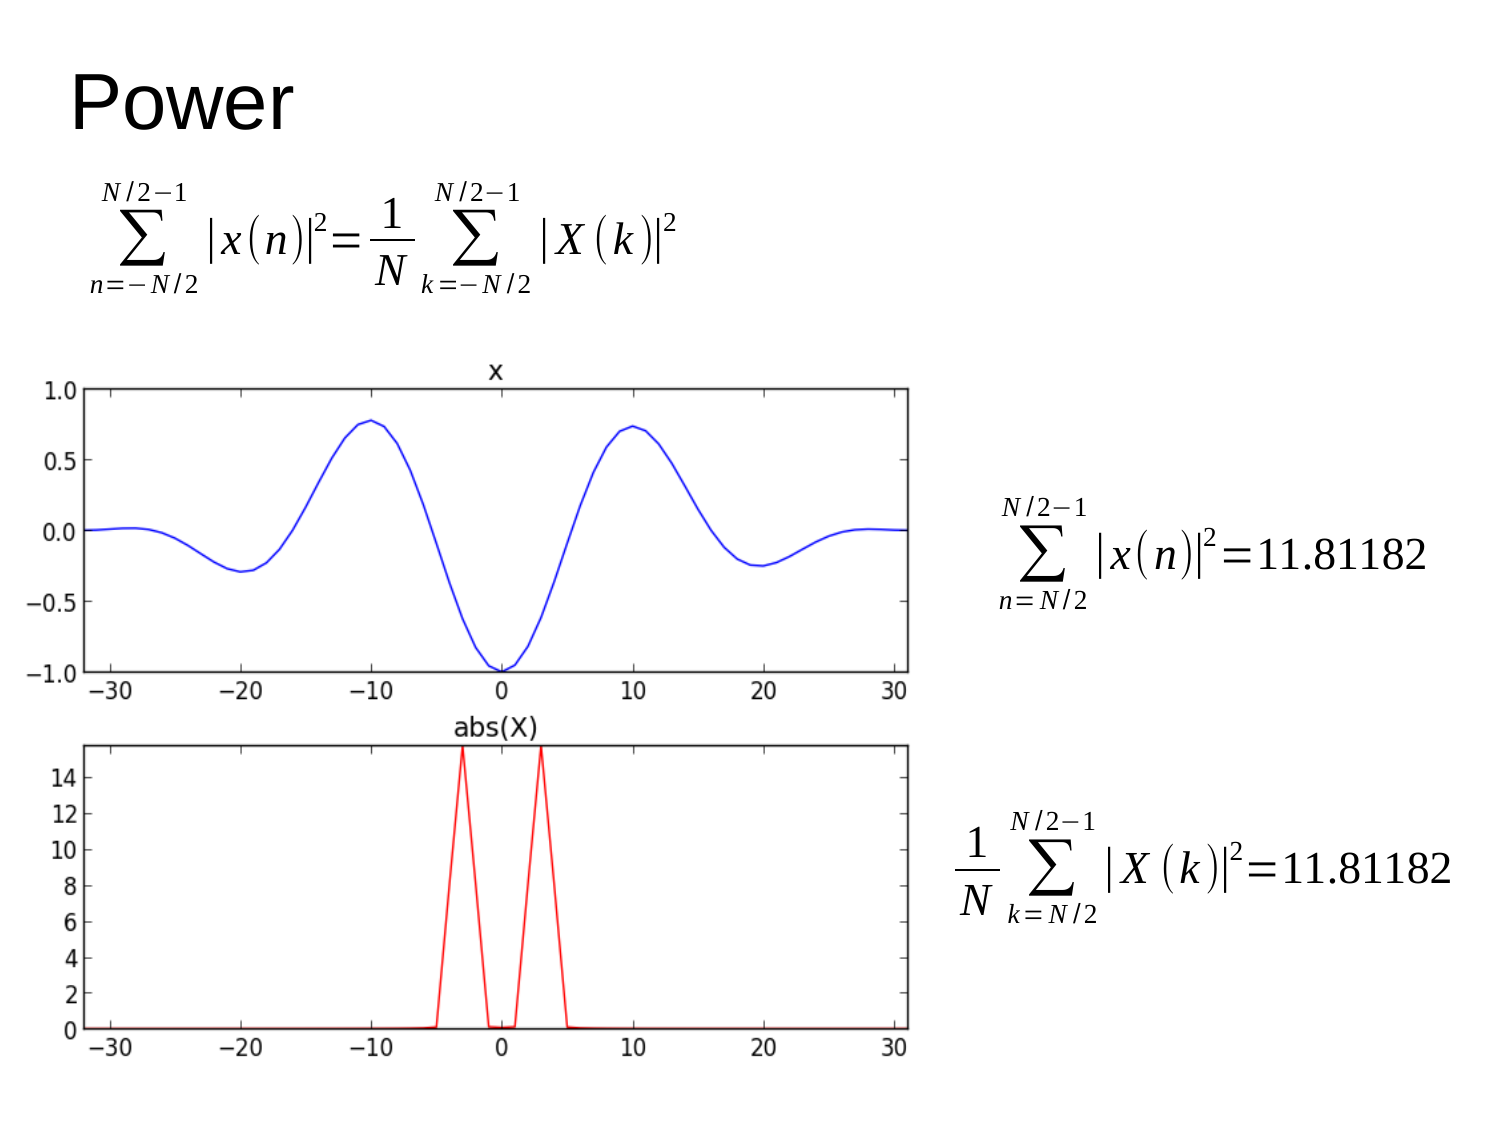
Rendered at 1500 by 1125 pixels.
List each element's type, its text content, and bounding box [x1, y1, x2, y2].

title Power [69, 27, 1420, 178]
picture [5, 344, 946, 1077]
chart [82, 176, 684, 300]
chart [946, 806, 1457, 931]
chart [992, 491, 1431, 616]
